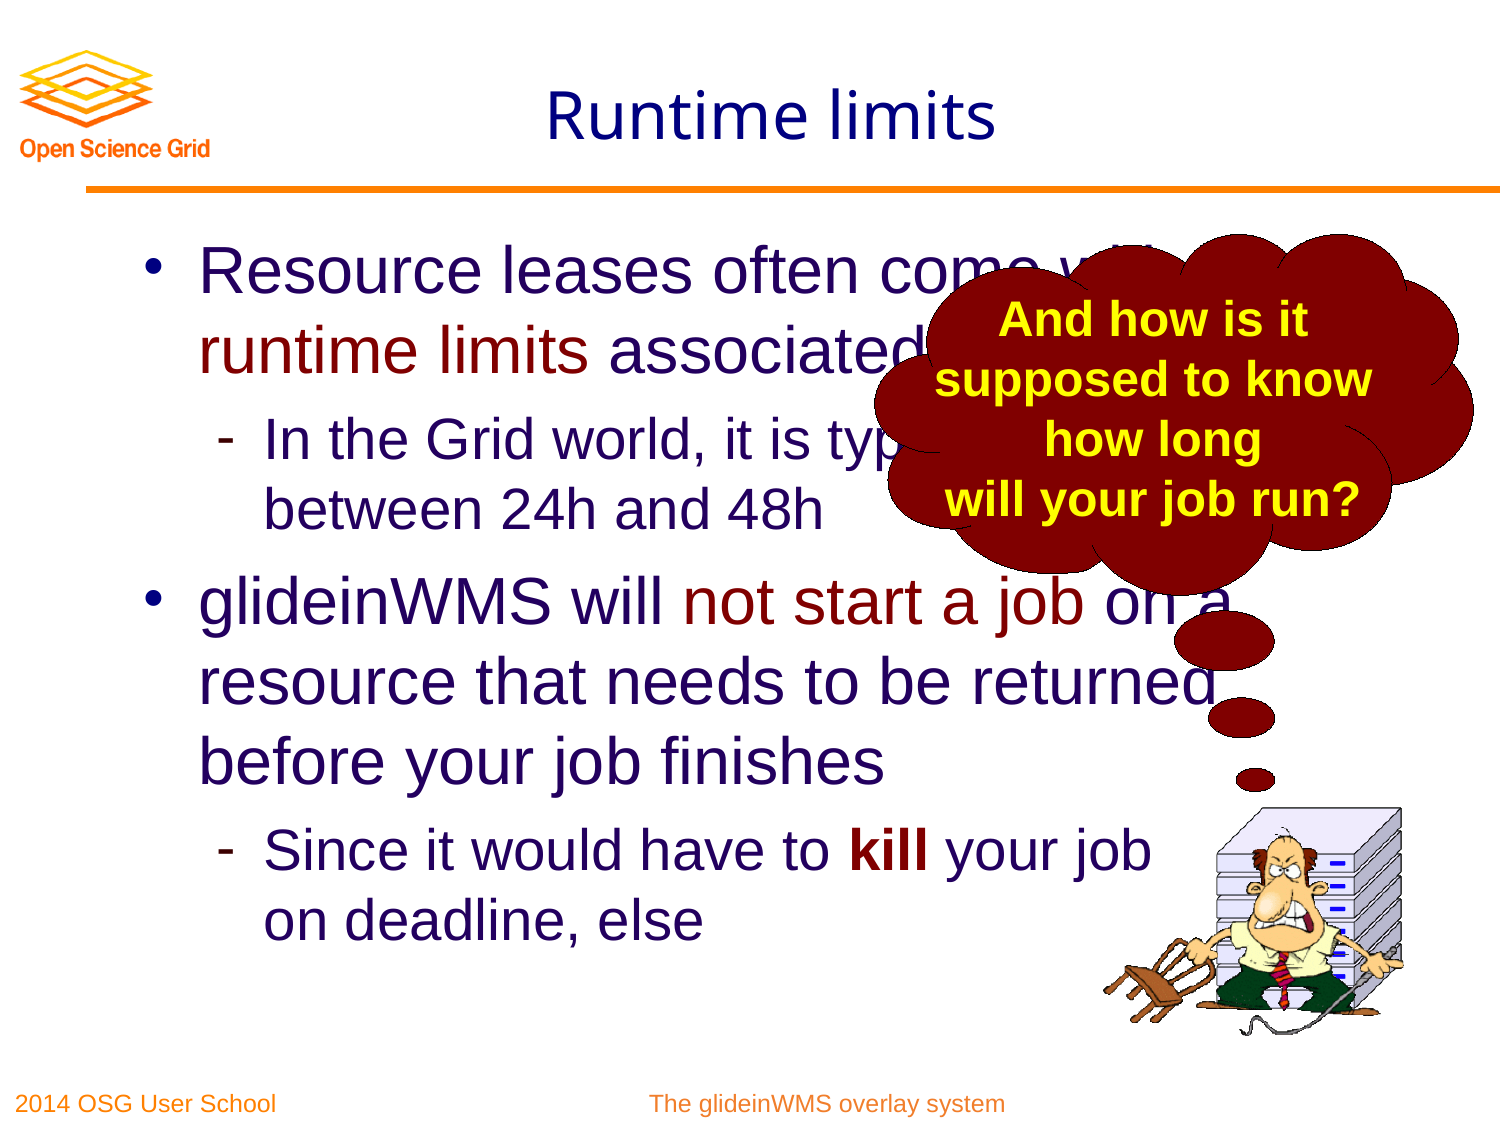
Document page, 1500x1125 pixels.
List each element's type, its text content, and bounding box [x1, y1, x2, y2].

picture [1103, 807, 1404, 1036]
list Resource leases often come with runtime limits associated with them In the Grid world, it is typical to be between 24h and 48h glideinWMS will not start a job on a resource that needs to be returned before your job finishes Since it would have to kill your job on deadline, else [127, 218, 1403, 1043]
text_box And how is it supposed to know how long will your job run? [874, 234, 1474, 596]
title Runtime limits [201, 18, 1342, 207]
text_box And how is it supposed to know how long will your job run? [1174, 610, 1275, 671]
text_box And how is it supposed to know how long will your job run? [1208, 697, 1275, 738]
picture [0, 27, 201, 179]
